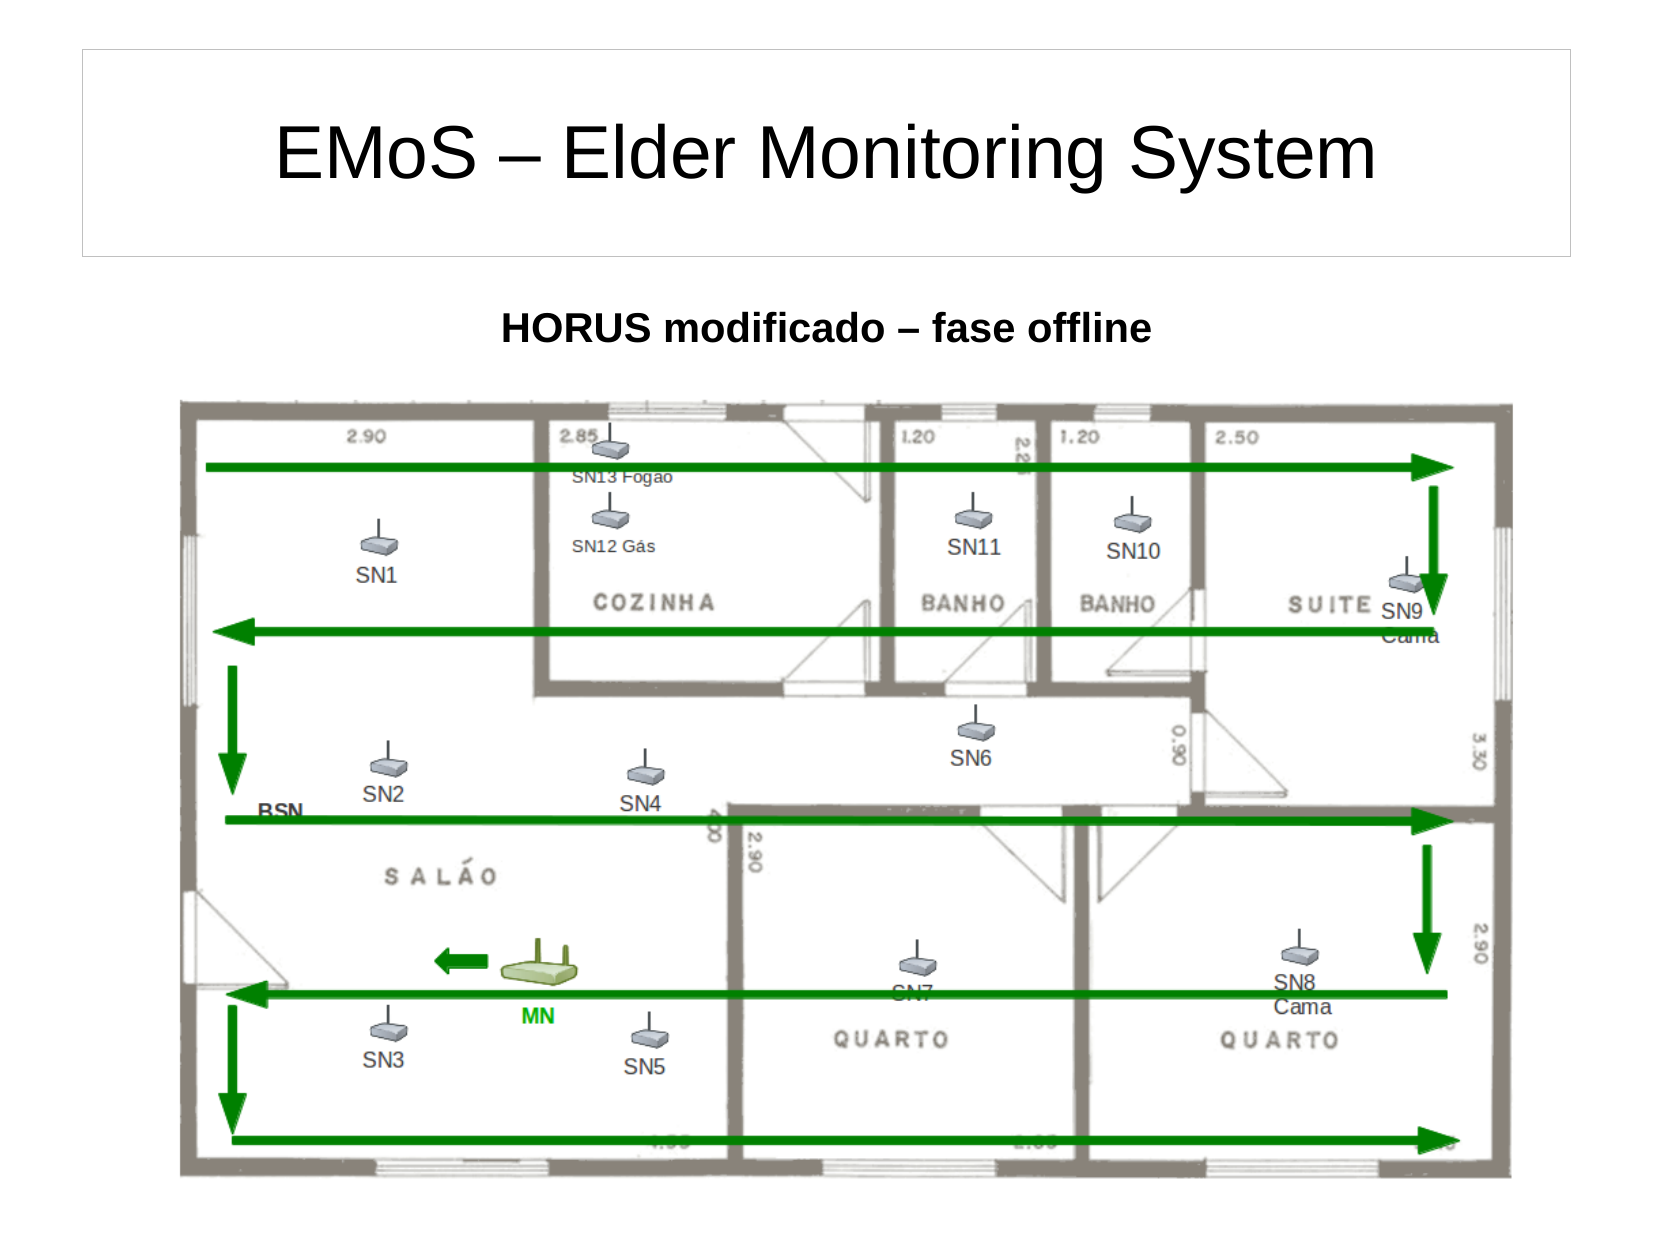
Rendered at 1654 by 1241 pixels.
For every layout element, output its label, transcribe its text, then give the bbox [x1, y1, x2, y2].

title EMoS – Elder Monitoring System [82, 49, 1571, 257]
text_box HORUS modificado – fase offline [241, 297, 1412, 359]
picture [168, 384, 1528, 1201]
